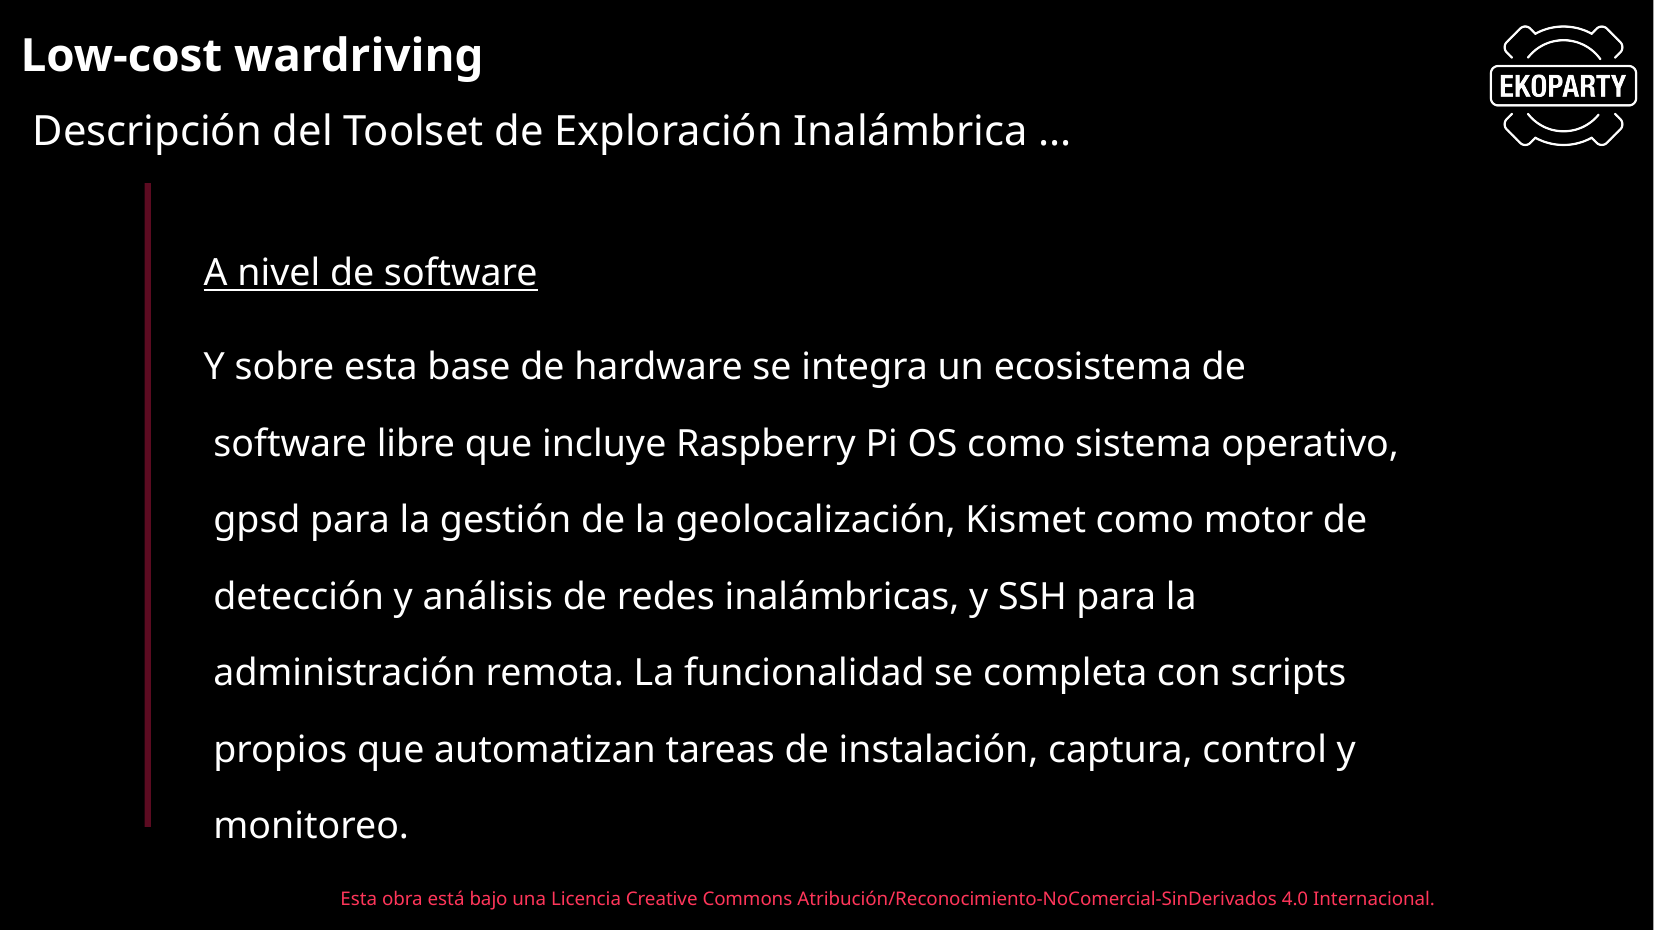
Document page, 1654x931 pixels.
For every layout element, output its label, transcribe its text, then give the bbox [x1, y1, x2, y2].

text_box A nivel de software Y sobre esta base de hardware se integra un ecosistema de software libre que incluye Raspberry Pi OS como sistema operativo, gpsd para la gestión de la geolocalización, Kismet como motor de detección y análisis de redes inalámbricas, y SSH para la administración remota. La funcionalidad se completa con scripts propios que automatizan tareas de instalación, captura, control y monitoreo. [189, 212, 1632, 810]
picture [1476, 0, 1654, 178]
text_box Esta obra está bajo una Licencia Creative Commons Atribución/Reconocimiento-NoComercial-SinDerivados 4.0 Internacional. [325, 878, 1654, 917]
text_box Descripción del Toolset de Exploración Inalámbrica ... [17, 93, 1248, 161]
text_box Low-cost wardriving [5, 14, 1476, 87]
